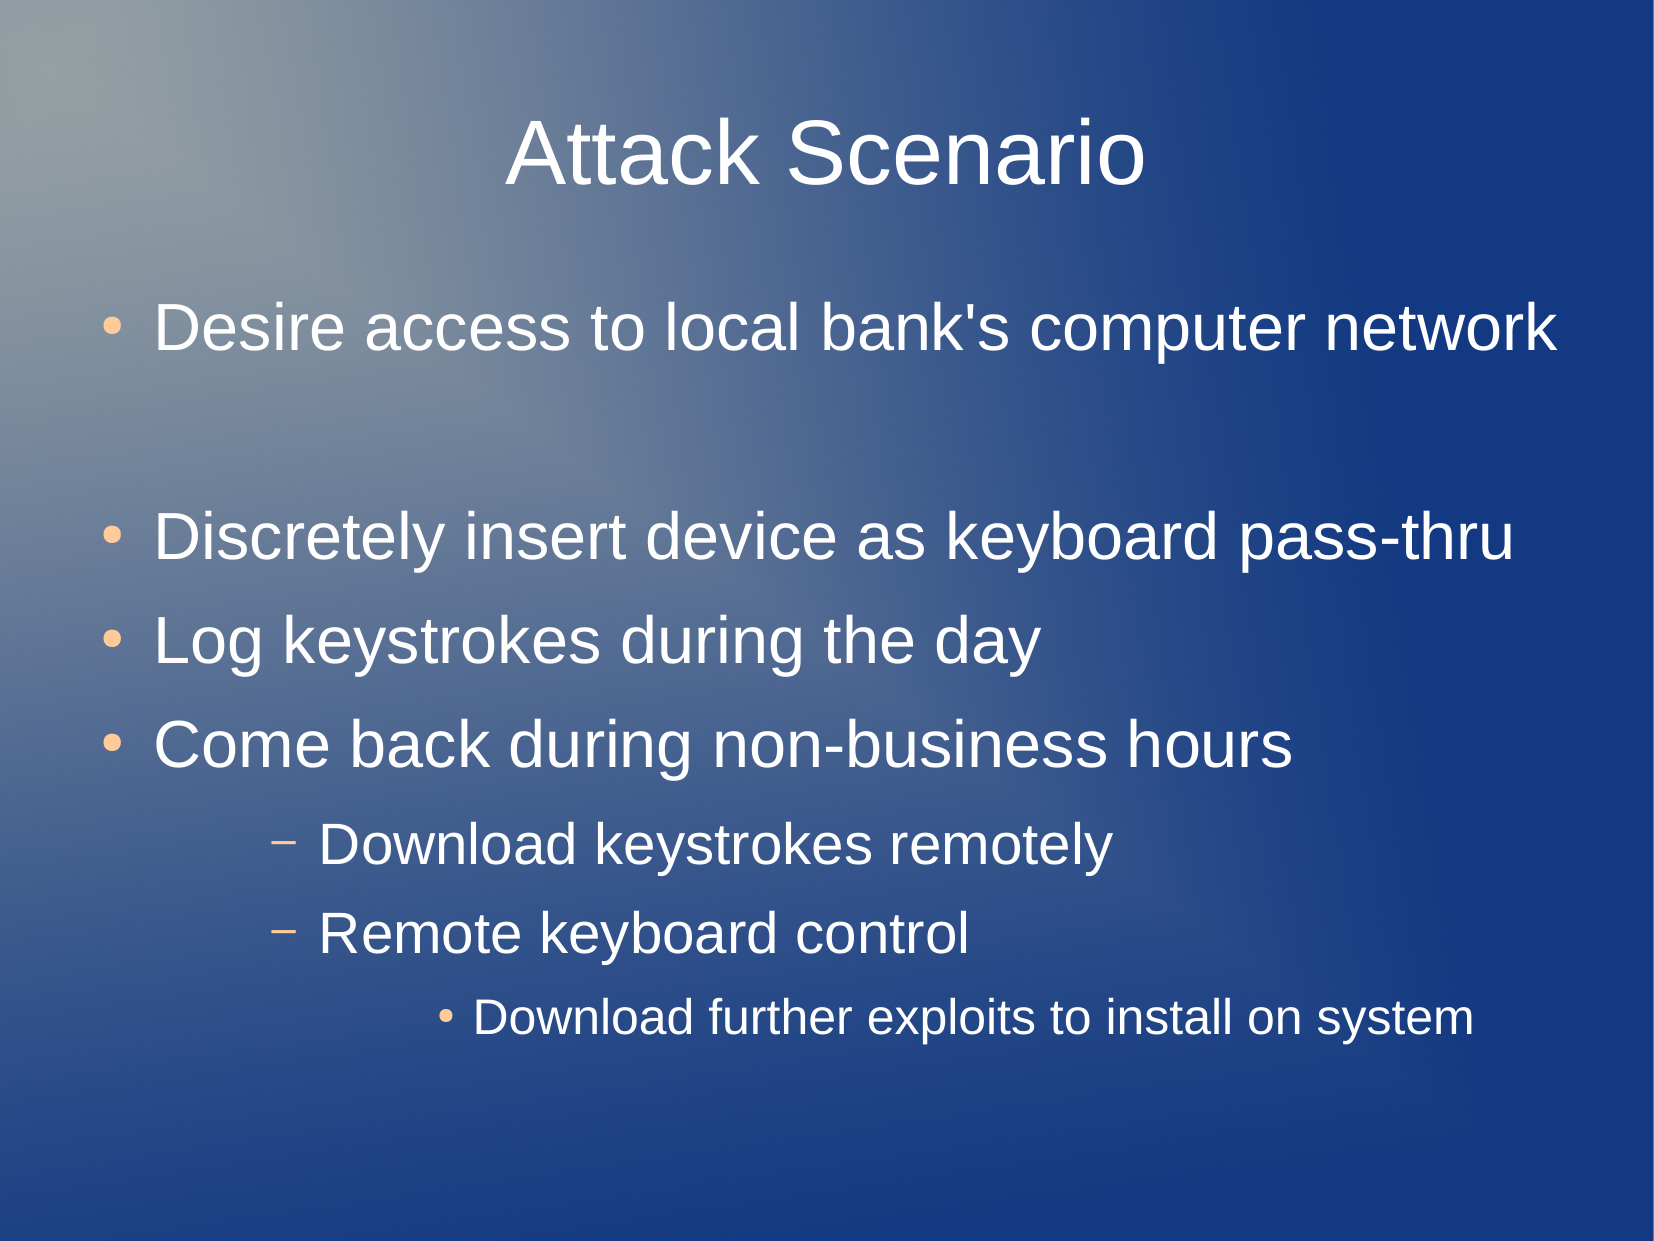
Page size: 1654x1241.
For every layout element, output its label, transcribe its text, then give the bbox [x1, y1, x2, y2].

title Attack Scenario [82, 49, 1571, 257]
picture [0, 0, 1654, 1241]
list Desire access to local bank's computer network Discretely insert device as keyboard pass-thru Log keystrokes during the day Come back during non-business hours Download keystrokes remotely Remote keyboard control Download further exploits to install on system [82, 290, 1571, 1109]
